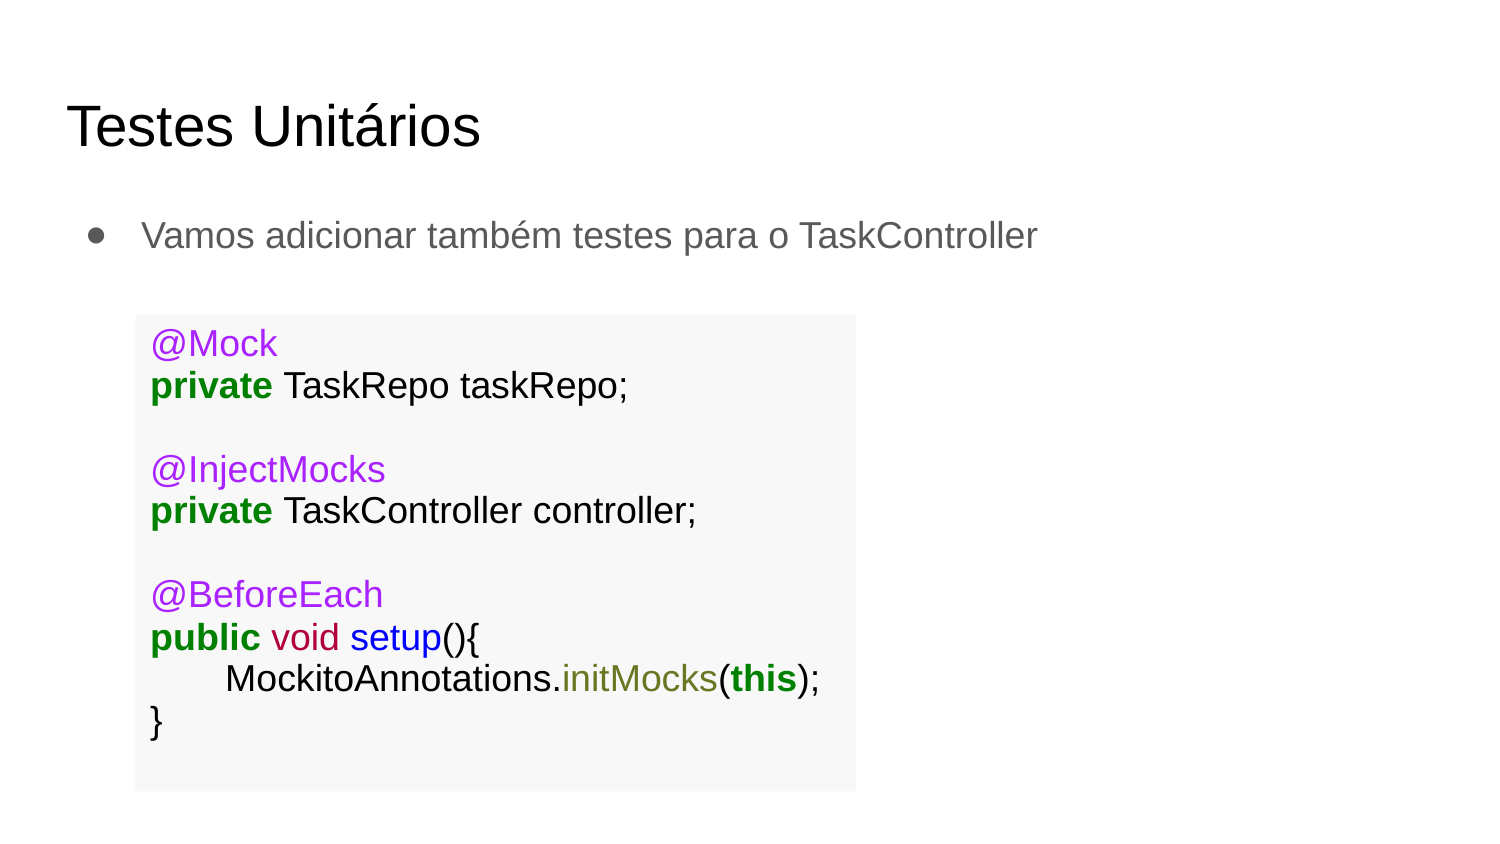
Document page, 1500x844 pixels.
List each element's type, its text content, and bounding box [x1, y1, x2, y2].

list Vamos adicionar também testes para o TaskController [51, 189, 1489, 750]
title Testes Unitários [51, 72, 1449, 167]
text_box @Mock private TaskRepo taskRepo; @InjectMocks private TaskController controller; @BeforeEach public void setup(){ MockitoAnnotations.initMocks(this); } [135, 314, 857, 792]
